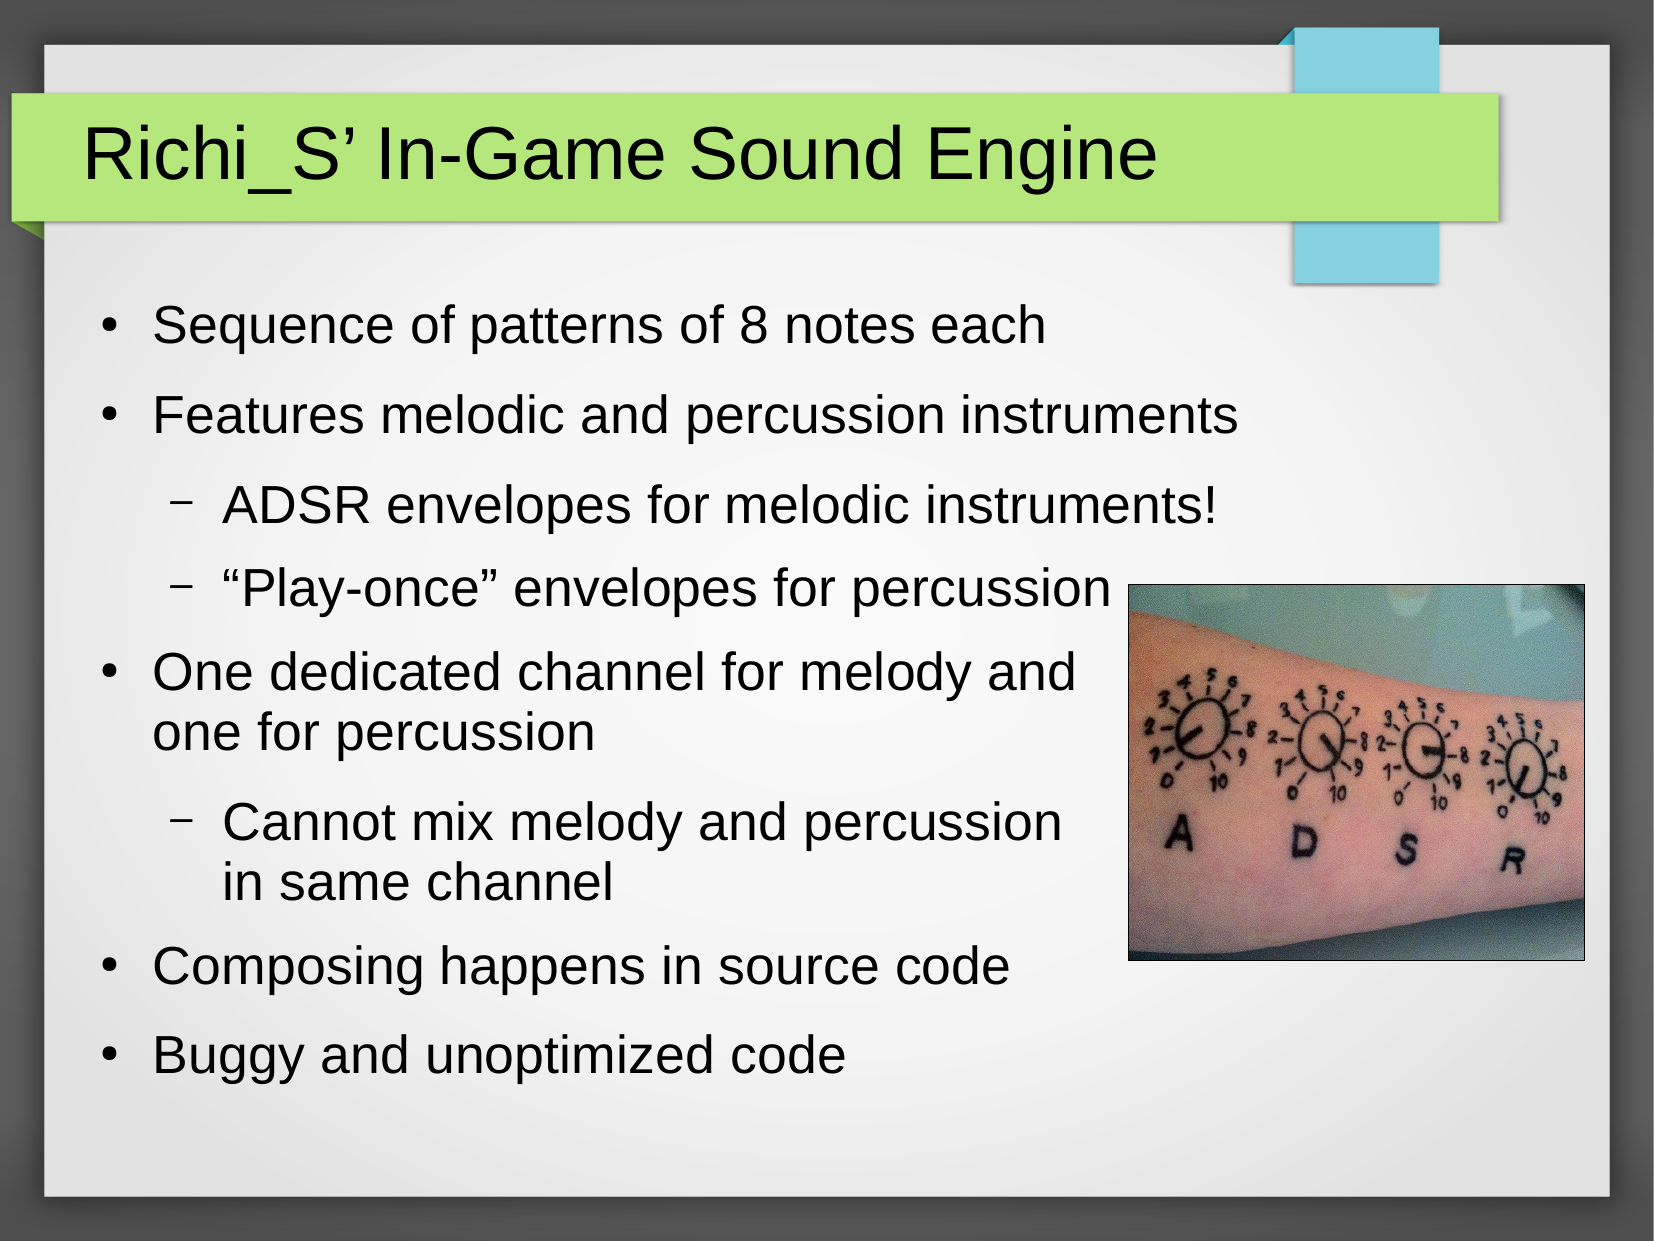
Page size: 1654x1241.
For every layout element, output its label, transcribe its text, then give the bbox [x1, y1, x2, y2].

title Richi_S’ In-Game Sound Engine [82, 94, 1264, 213]
list Sequence of patterns of 8 notes each Features melodic and percussion instruments ADSR envelopes for melodic instruments! “Play-once” envelopes for percussion One dedicated channel for melody and one for percussion Cannot mix melody and percussion in same channel Composing happens in source code Buggy and unoptimized code [82, 295, 1246, 1141]
picture [0, 0, 1654, 1241]
